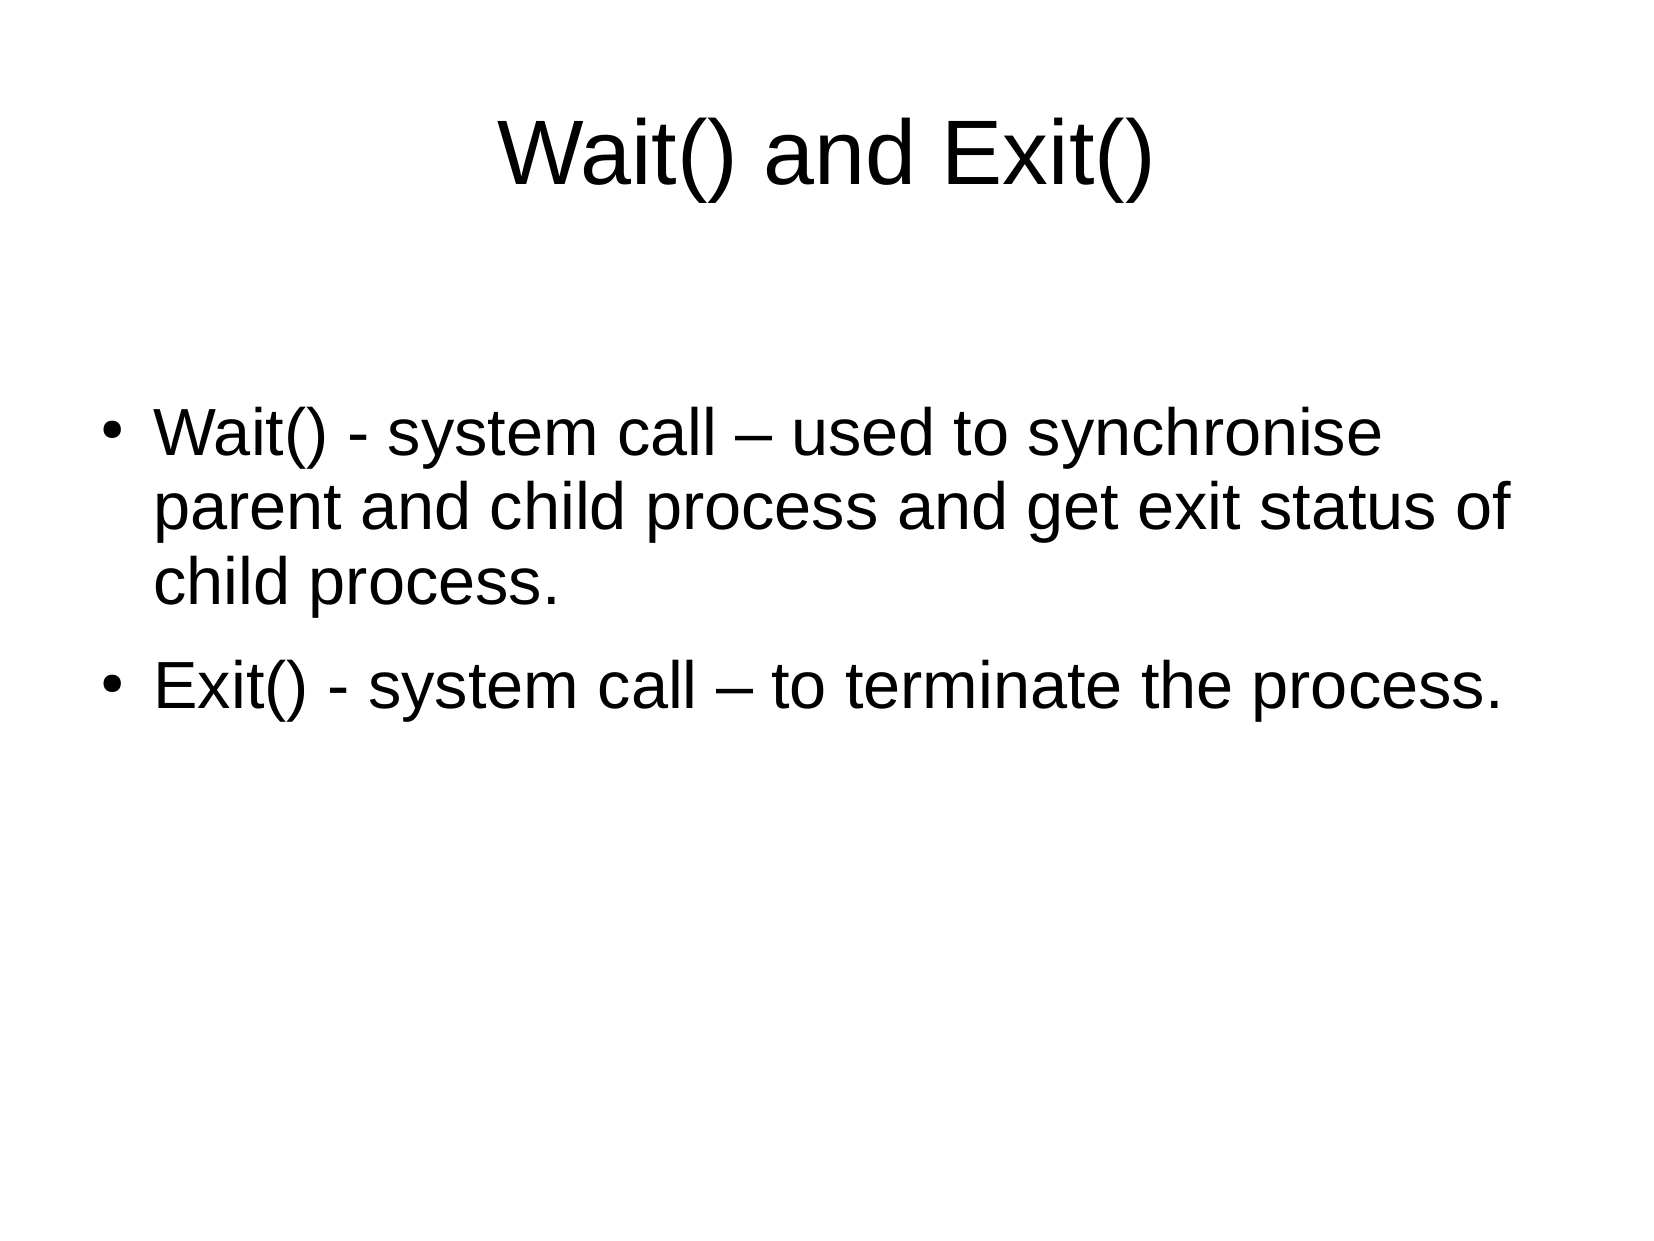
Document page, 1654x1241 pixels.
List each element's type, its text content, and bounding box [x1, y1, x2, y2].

title Wait() and Exit() [82, 49, 1571, 257]
list Wait() - system call – used to synchronise parent and child process and get exit status of child process. Exit() - system call – to terminate the process. [82, 290, 1571, 1010]
